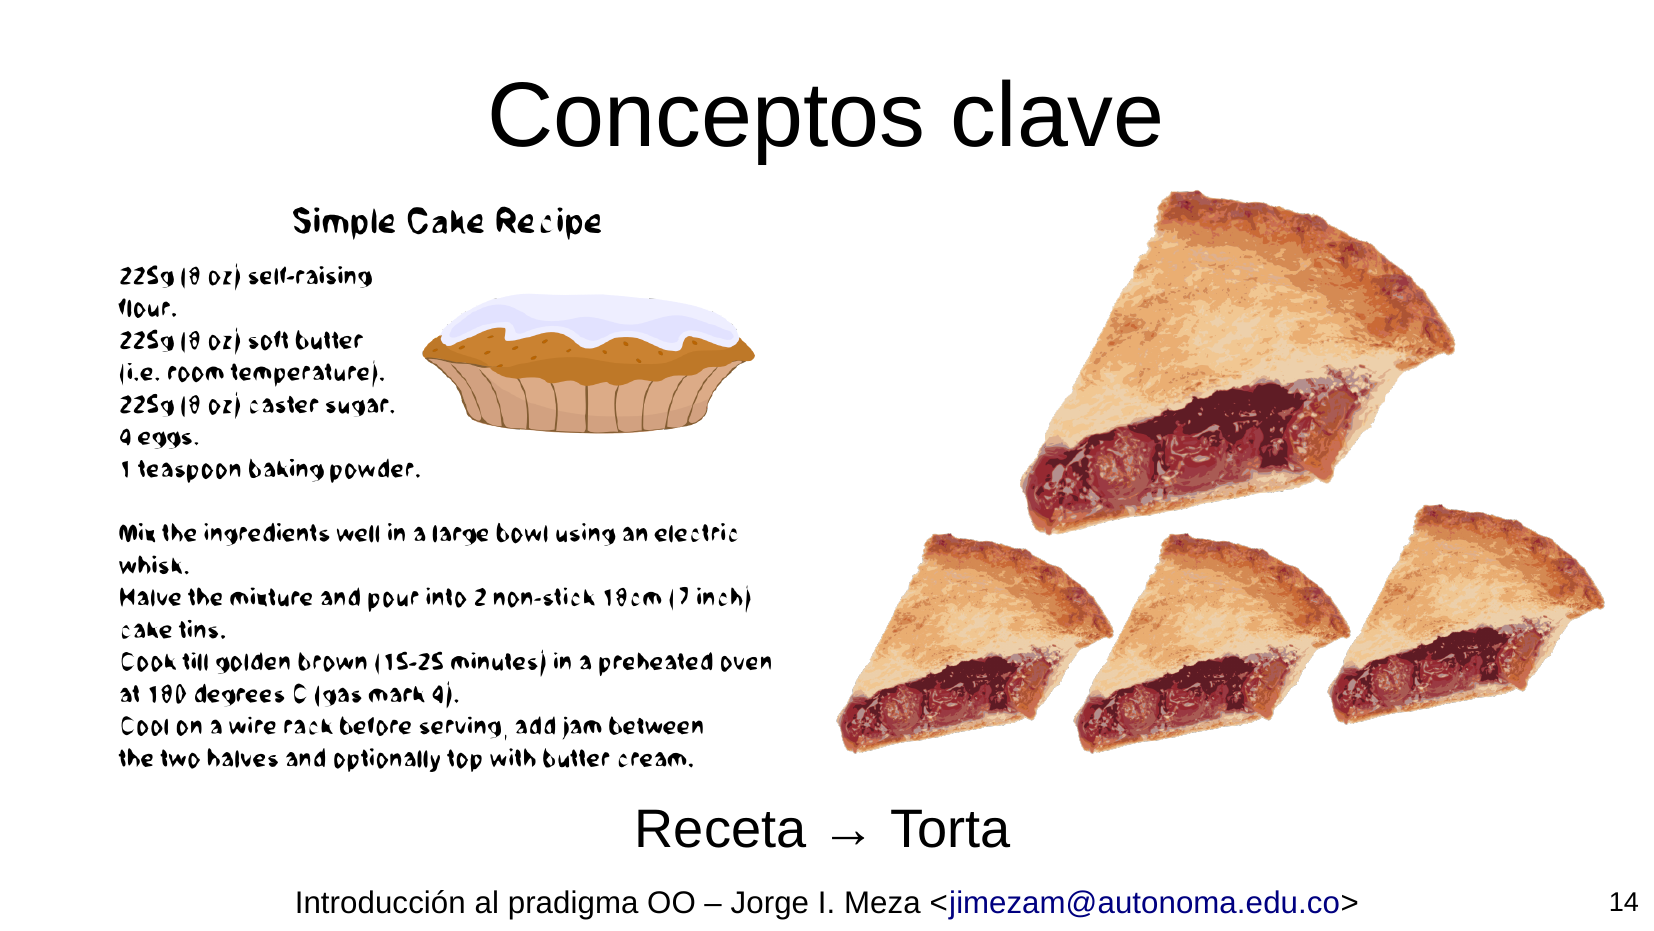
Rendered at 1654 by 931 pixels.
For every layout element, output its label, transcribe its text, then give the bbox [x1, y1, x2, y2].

picture [118, 206, 771, 772]
text_box Receta → Torta [620, 791, 1034, 869]
title Conceptos clave [82, 37, 1571, 193]
picture [826, 177, 1615, 762]
